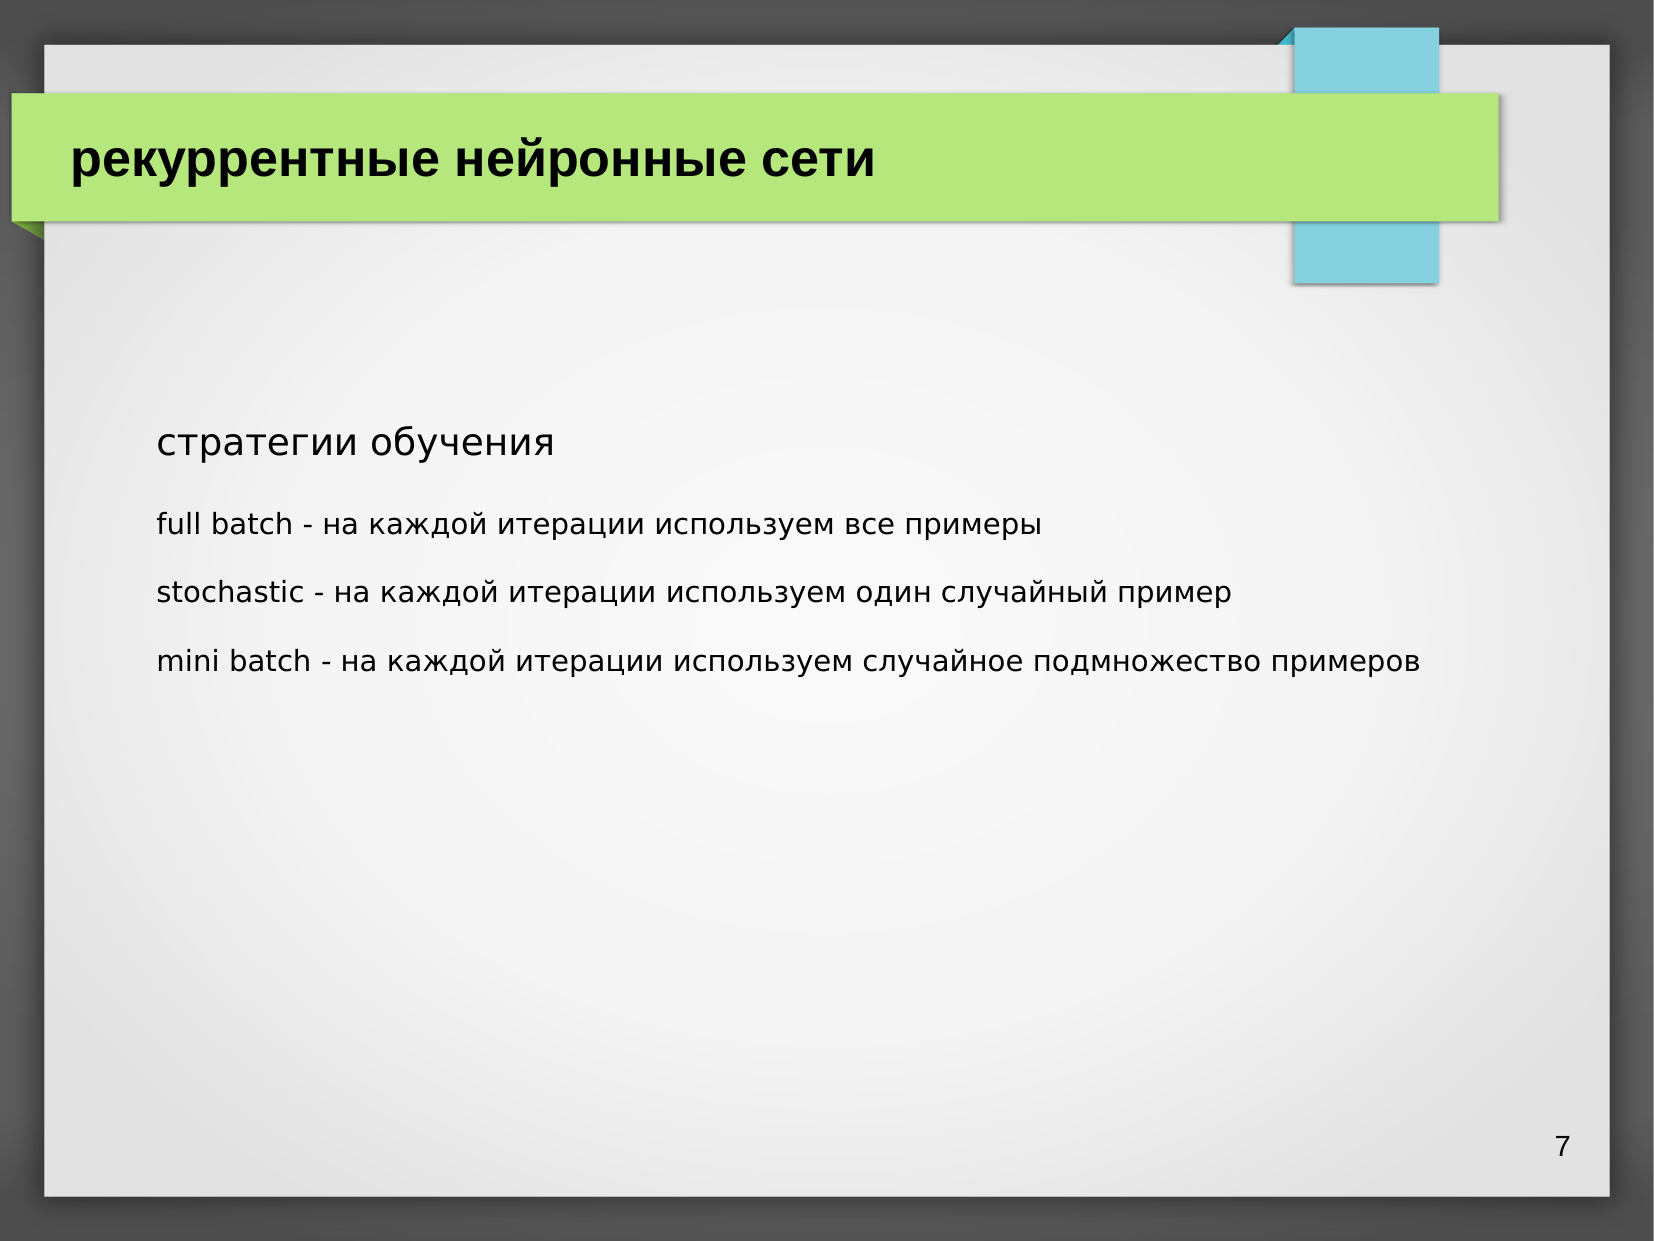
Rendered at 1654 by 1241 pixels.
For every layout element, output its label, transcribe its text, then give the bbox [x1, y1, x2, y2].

picture [0, 0, 1654, 1241]
title рекуррентные нейронные сети [70, 118, 1205, 199]
text_box стратегии обучения full batсh - на каждой итерации используем все примеры stochastic - на каждой итерации используем один случайный пример mini batch - на каждой итерации используем случайное подмножество примеров [141, 412, 1486, 733]
